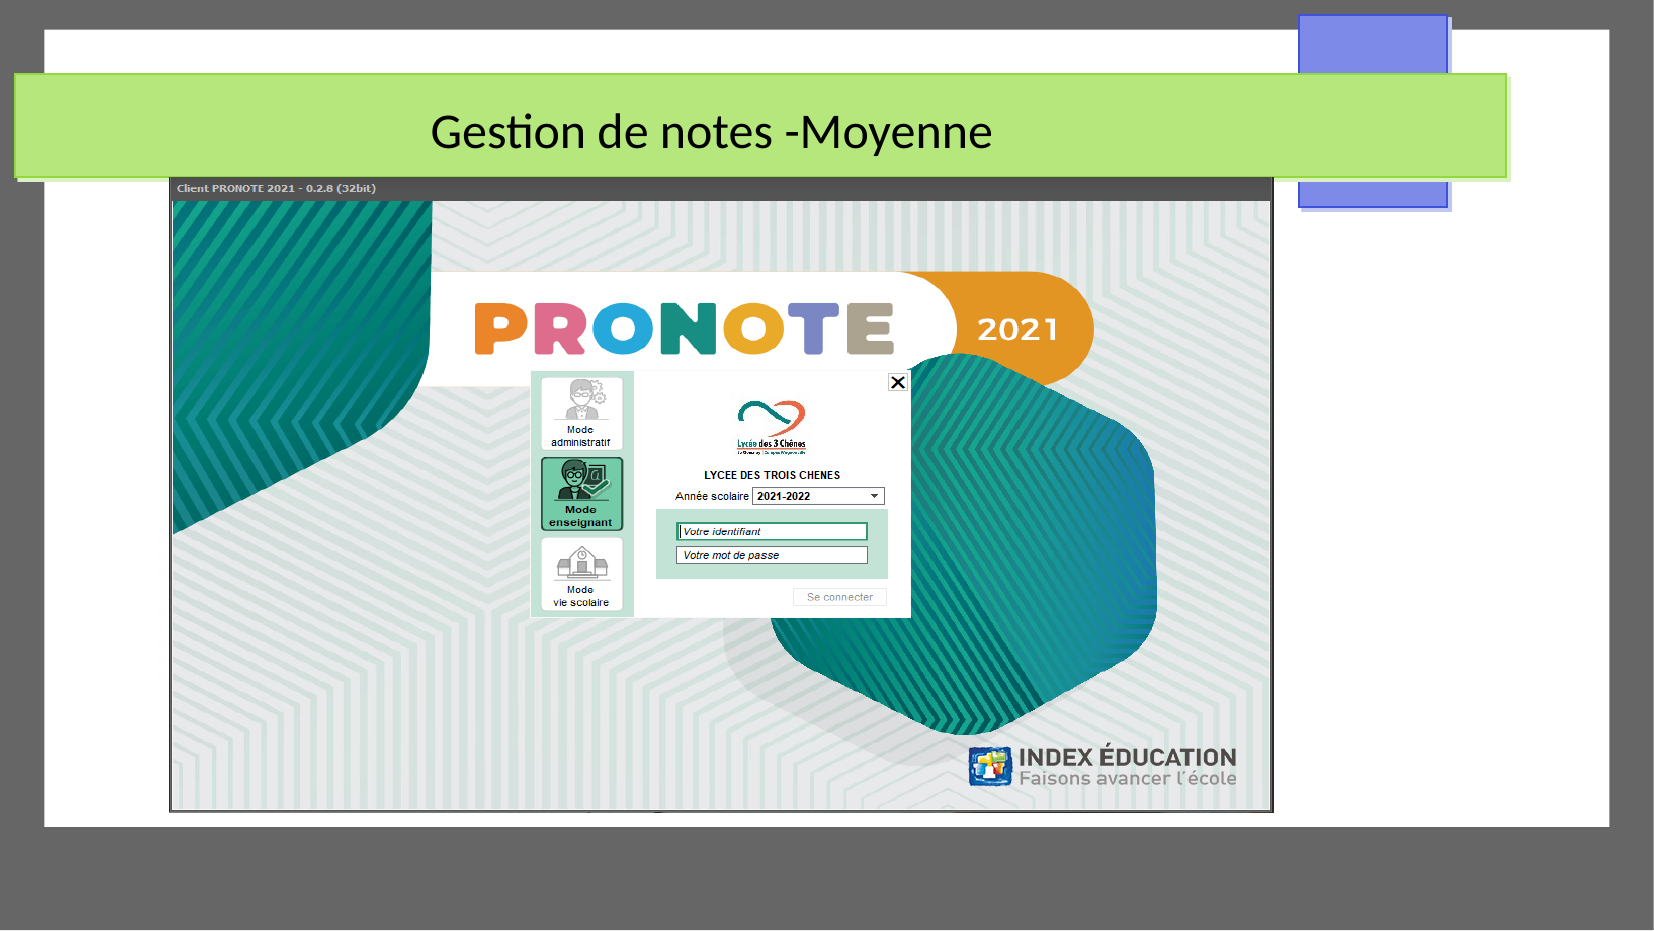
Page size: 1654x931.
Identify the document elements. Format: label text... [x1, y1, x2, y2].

picture [169, 177, 1274, 813]
text_box Gestion de notes -Moyenne [106, 90, 1318, 167]
